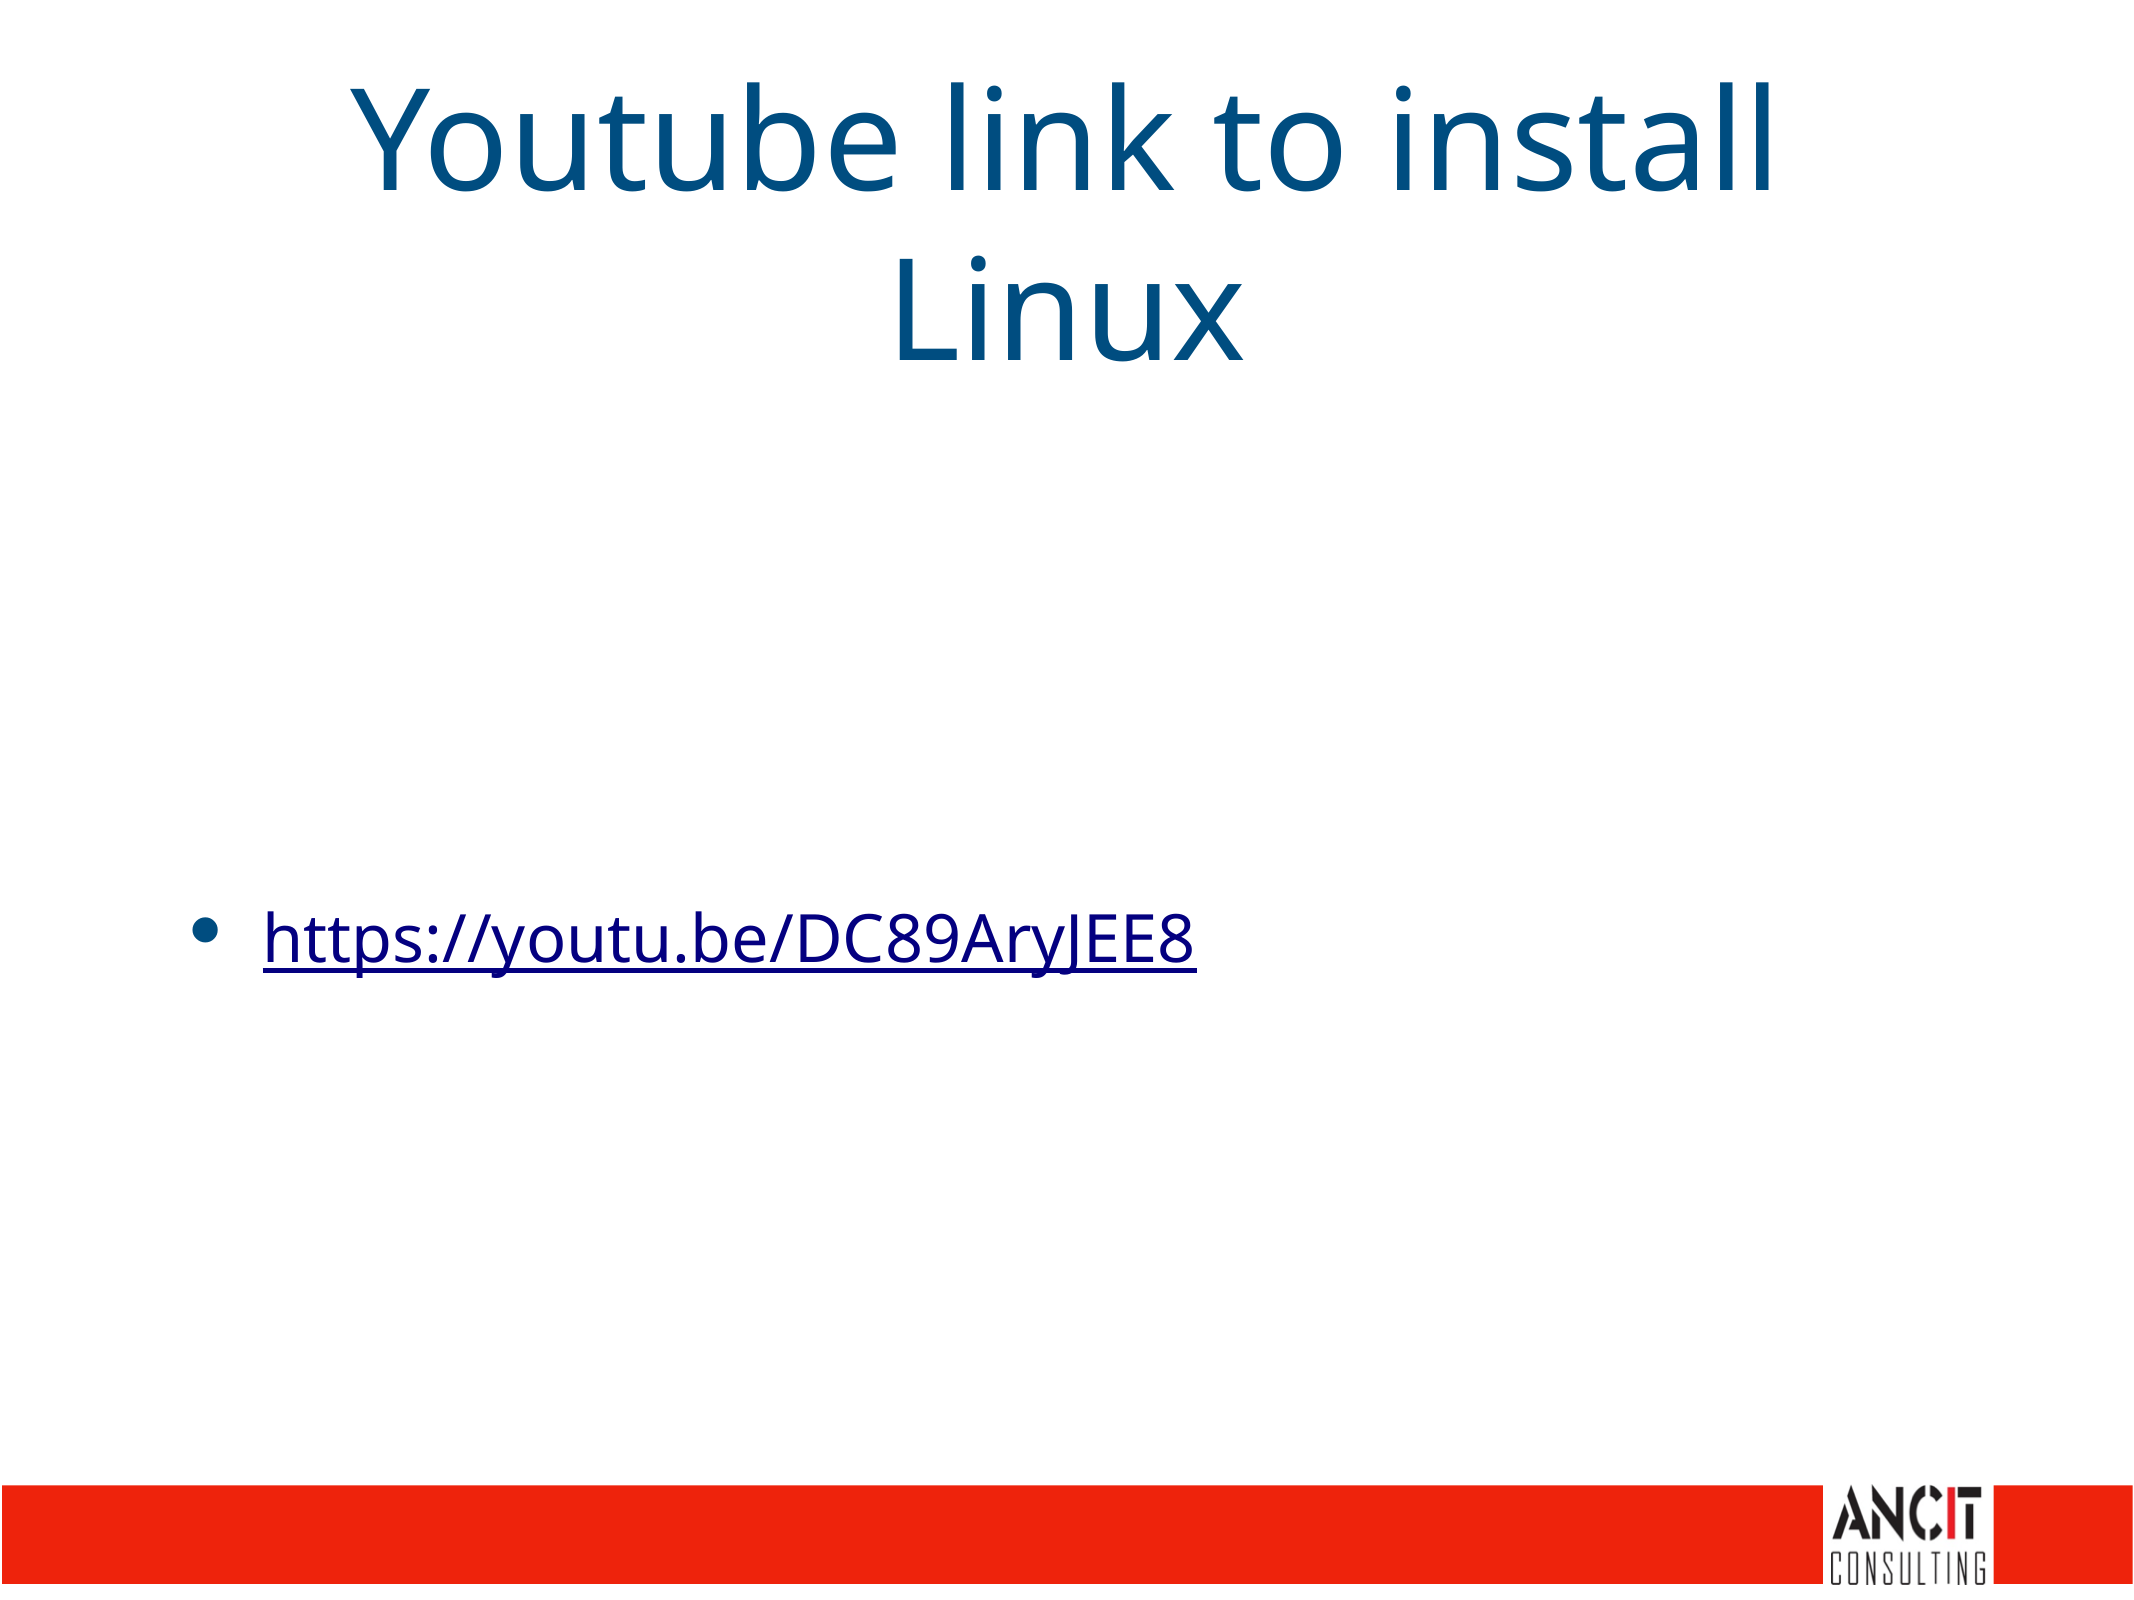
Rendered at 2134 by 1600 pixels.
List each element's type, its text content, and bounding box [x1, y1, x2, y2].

list https://youtu.be/DC89AryJEE8 [181, 426, 2003, 1458]
text_box [1993, 1485, 2133, 1584]
title Youtube link to install Linux [156, 41, 1978, 396]
picture [1831, 1484, 1986, 1585]
text_box [2, 1485, 1823, 1584]
